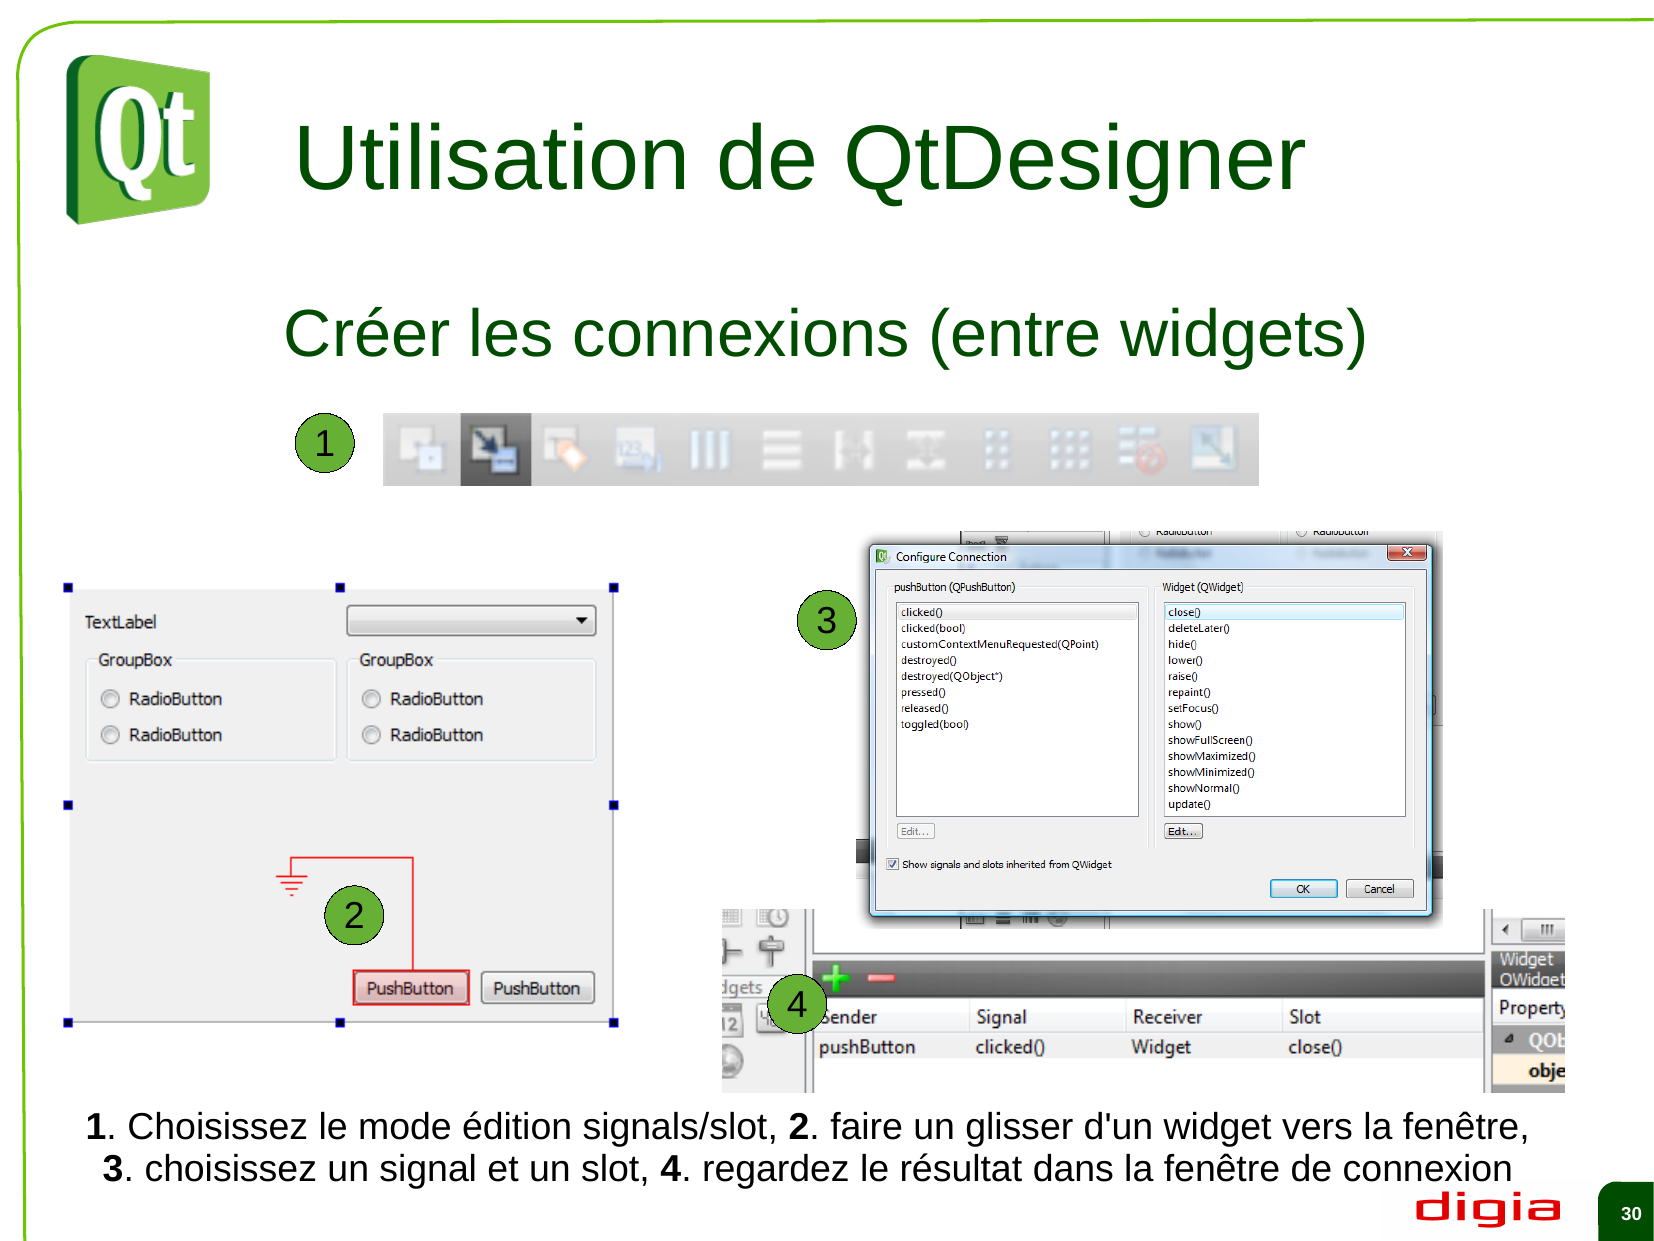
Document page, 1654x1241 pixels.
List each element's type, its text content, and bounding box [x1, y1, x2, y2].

picture [461, 413, 531, 486]
text_box 1. Choisissez le mode édition signals/slot, 2. faire un glisser d'un widget vers la fenêtre, 3. choisissez un signal et un slot, 4. regardez le résultat dans la fenêtre de connexion [70, 1098, 1556, 1198]
text_box 2 [324, 885, 384, 945]
text_box [531, 384, 1270, 502]
picture [722, 531, 1565, 1093]
list Créer les connexions (entre widgets) [82, 290, 1571, 1094]
text_box [372, 384, 461, 502]
picture [59, 577, 625, 1034]
text_box 1 [295, 413, 355, 473]
text_box 4 [767, 974, 827, 1034]
title Utilisation de QtDesigner [263, 49, 1339, 257]
text_box 3 [797, 590, 857, 650]
